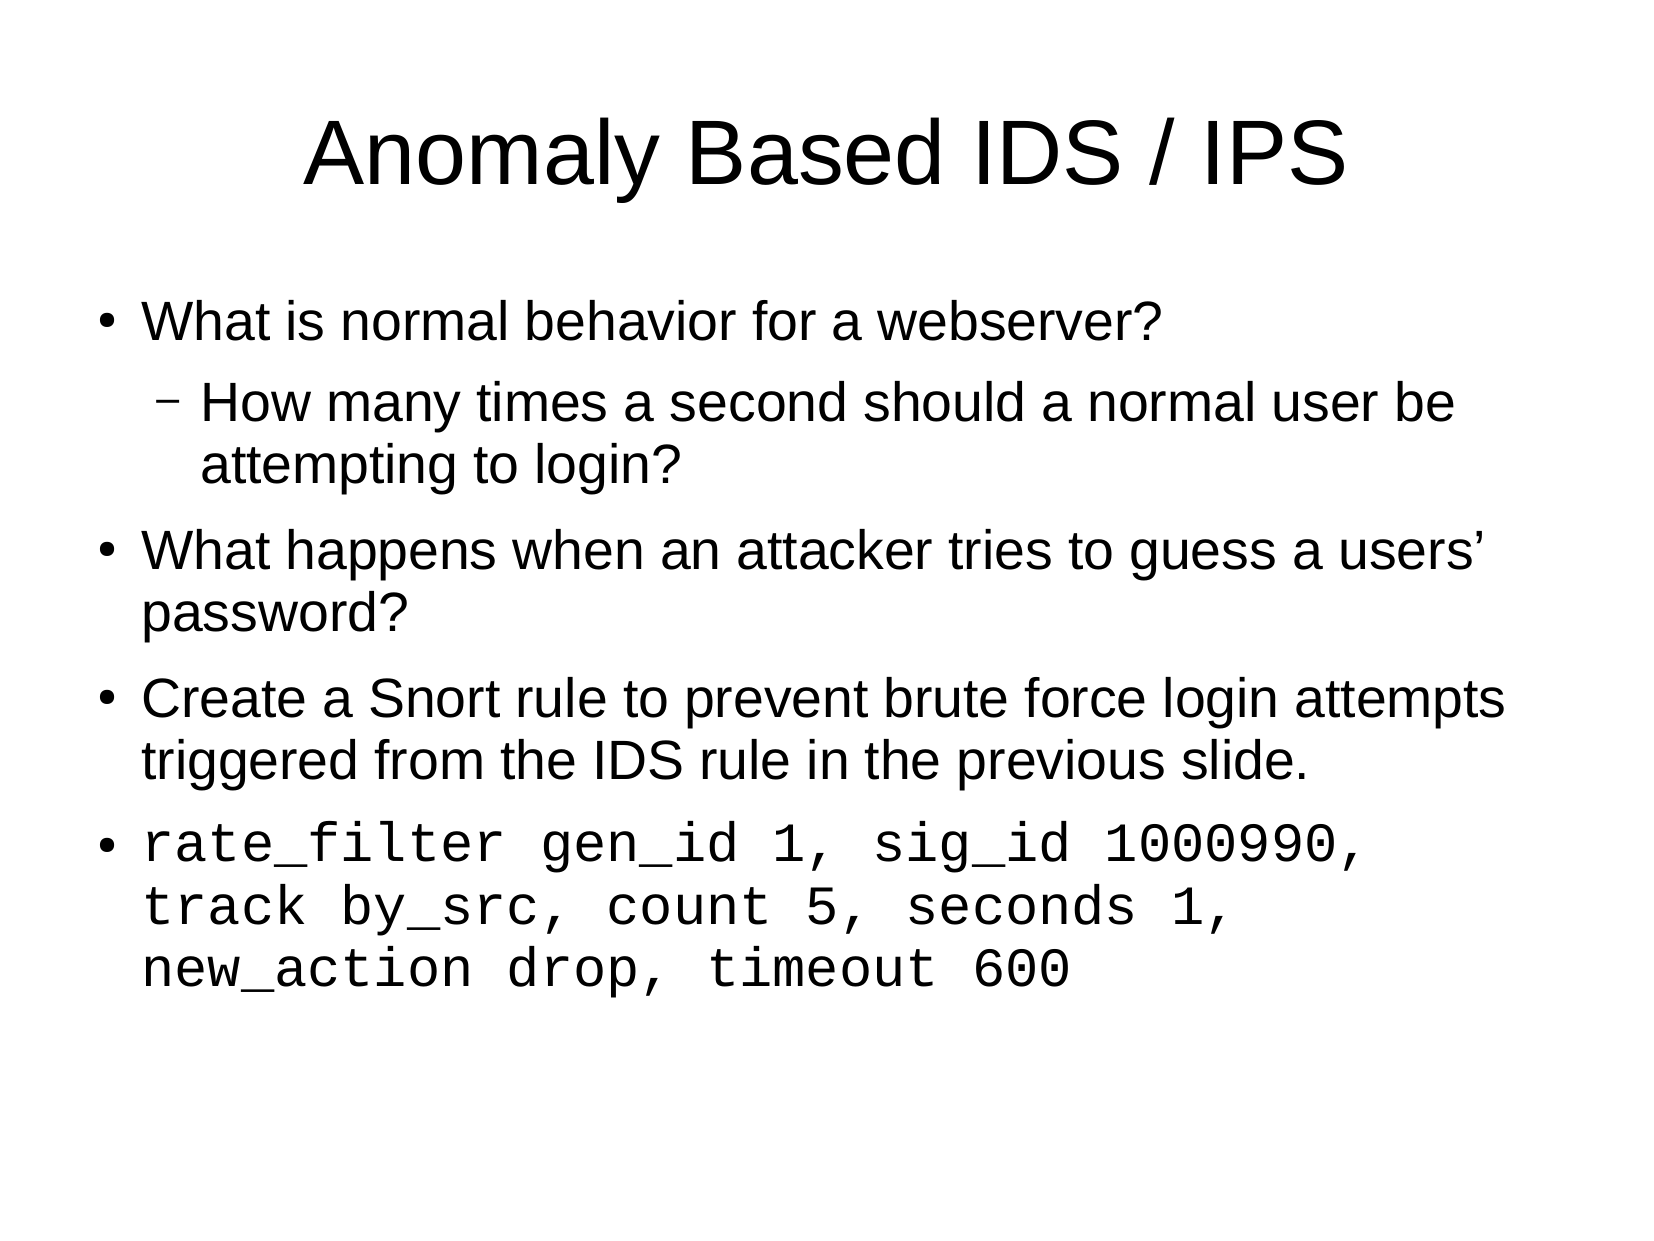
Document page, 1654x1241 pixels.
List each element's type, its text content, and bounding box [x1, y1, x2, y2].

list What is normal behavior for a webserver? How many times a second should a normal user be attempting to login? What happens when an attacker tries to guess a users’ password? Create a Snort rule to prevent brute force login attempts triggered from the IDS rule in the previous slide. rate_filter gen_id 1, sig_id 1000990, track by_src, count 5, seconds 1, new_action drop, timeout 600 [82, 290, 1571, 1010]
title Anomaly Based IDS / IPS [82, 49, 1571, 257]
